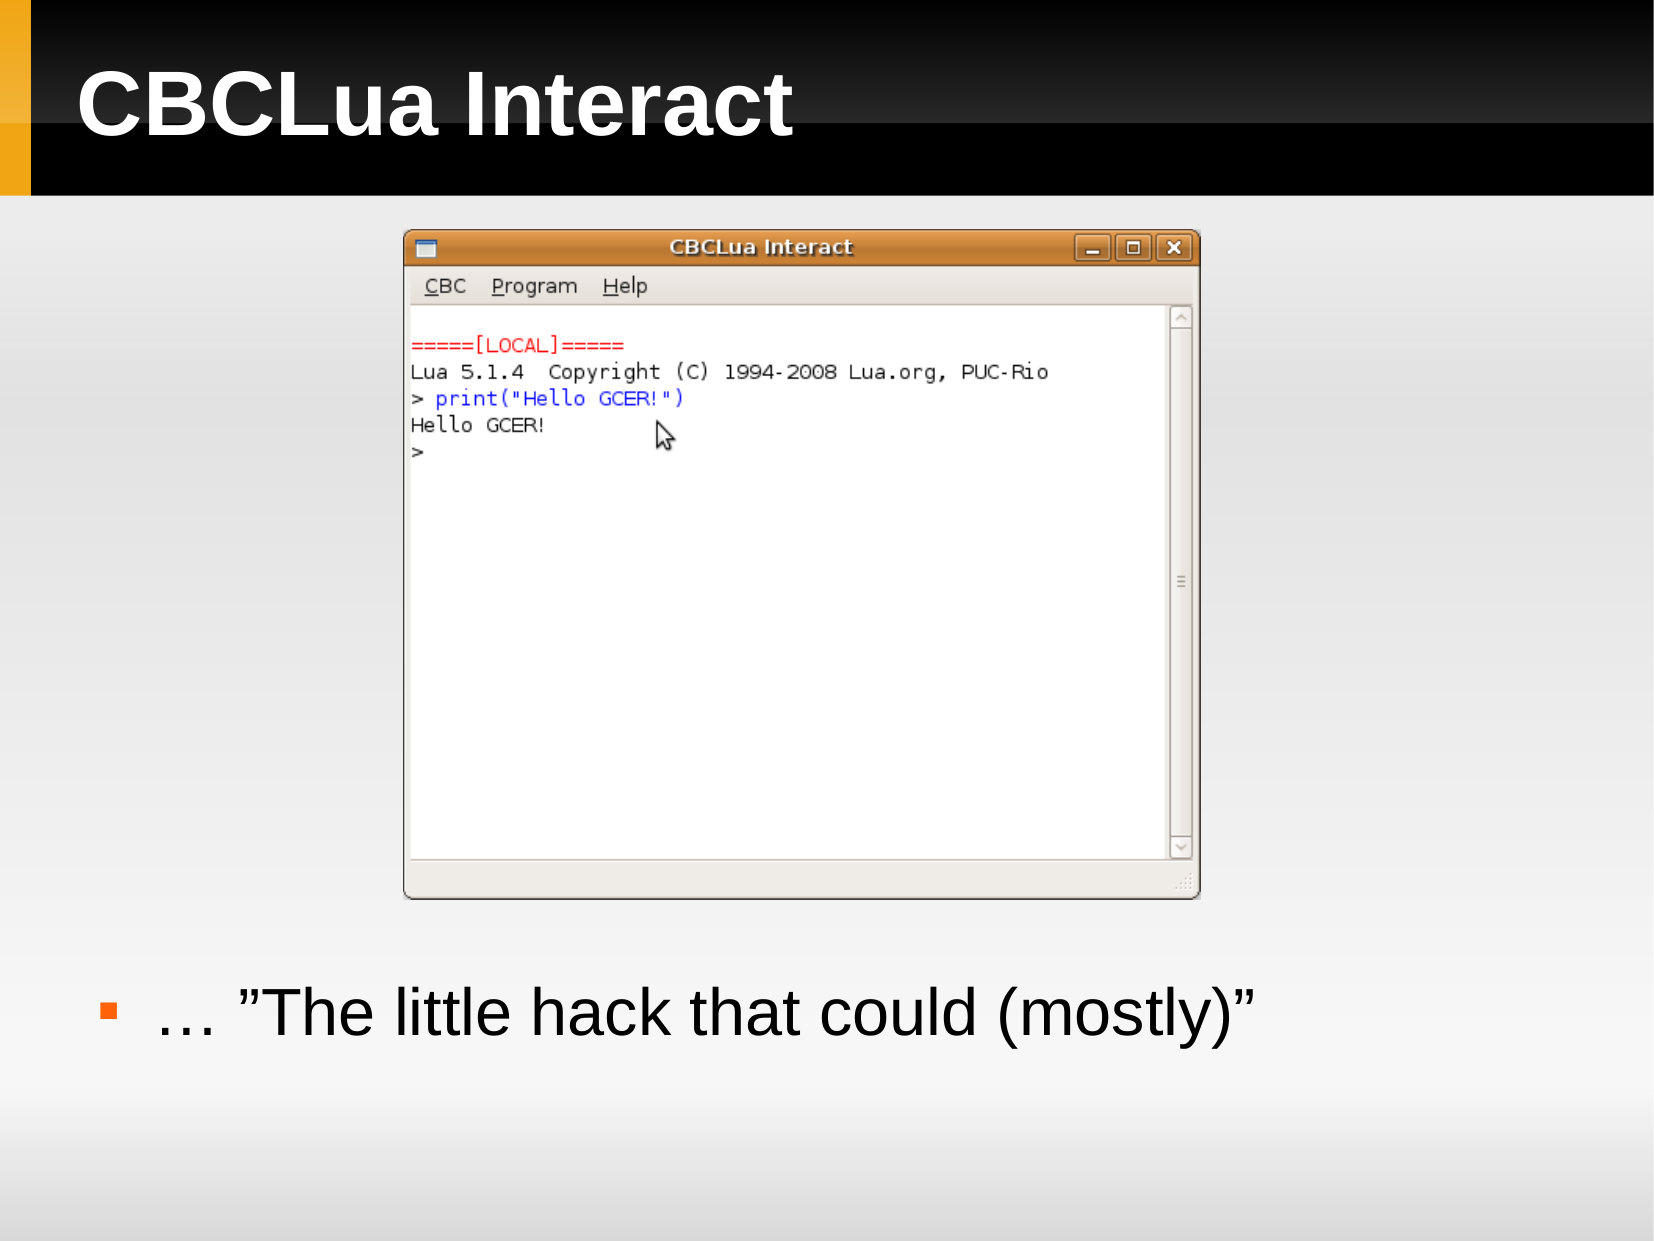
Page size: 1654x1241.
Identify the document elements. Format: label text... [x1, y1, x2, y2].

title CBCLua Interact [76, 7, 1565, 200]
picture [0, 0, 1654, 1241]
list … ”The little hack that could (mostly)” [82, 975, 1571, 1094]
